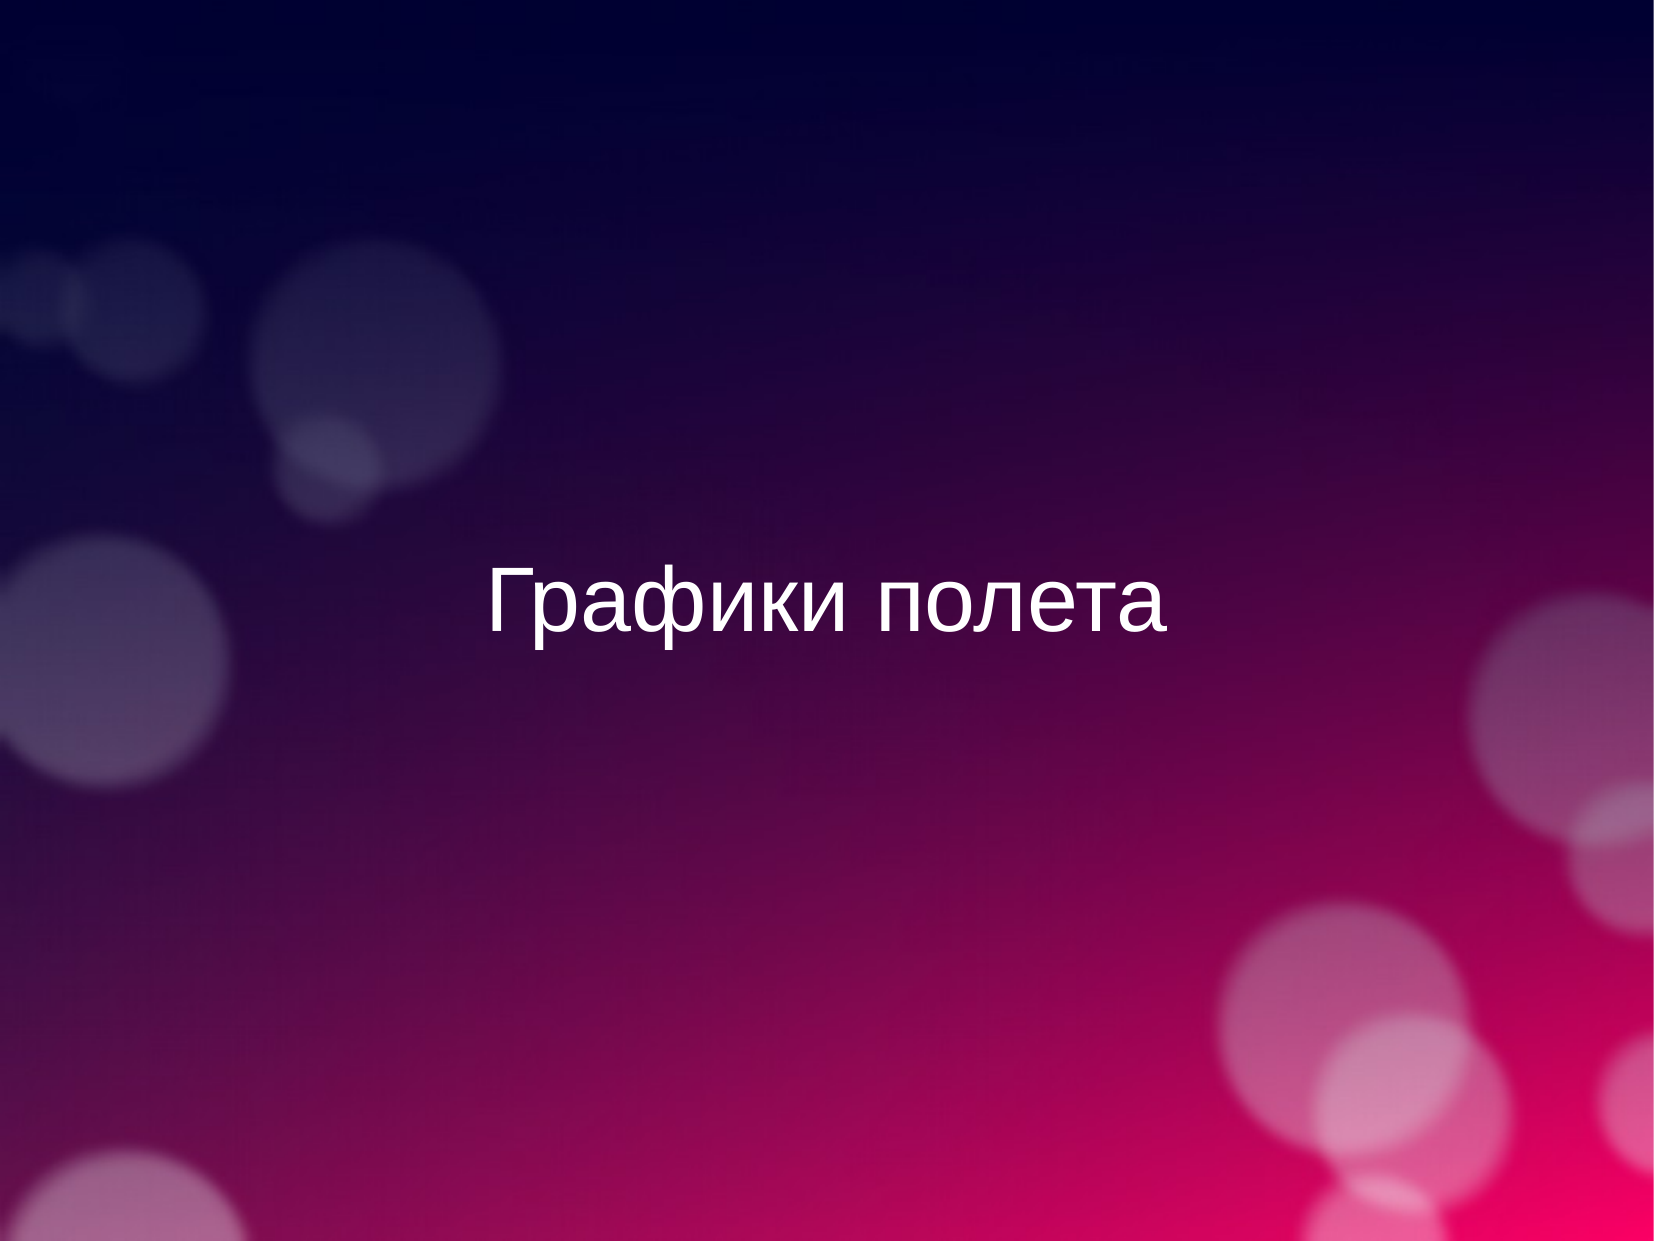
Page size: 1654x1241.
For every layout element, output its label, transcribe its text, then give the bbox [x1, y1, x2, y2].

title Графики полета [82, 496, 1571, 704]
picture [0, 0, 1654, 1241]
